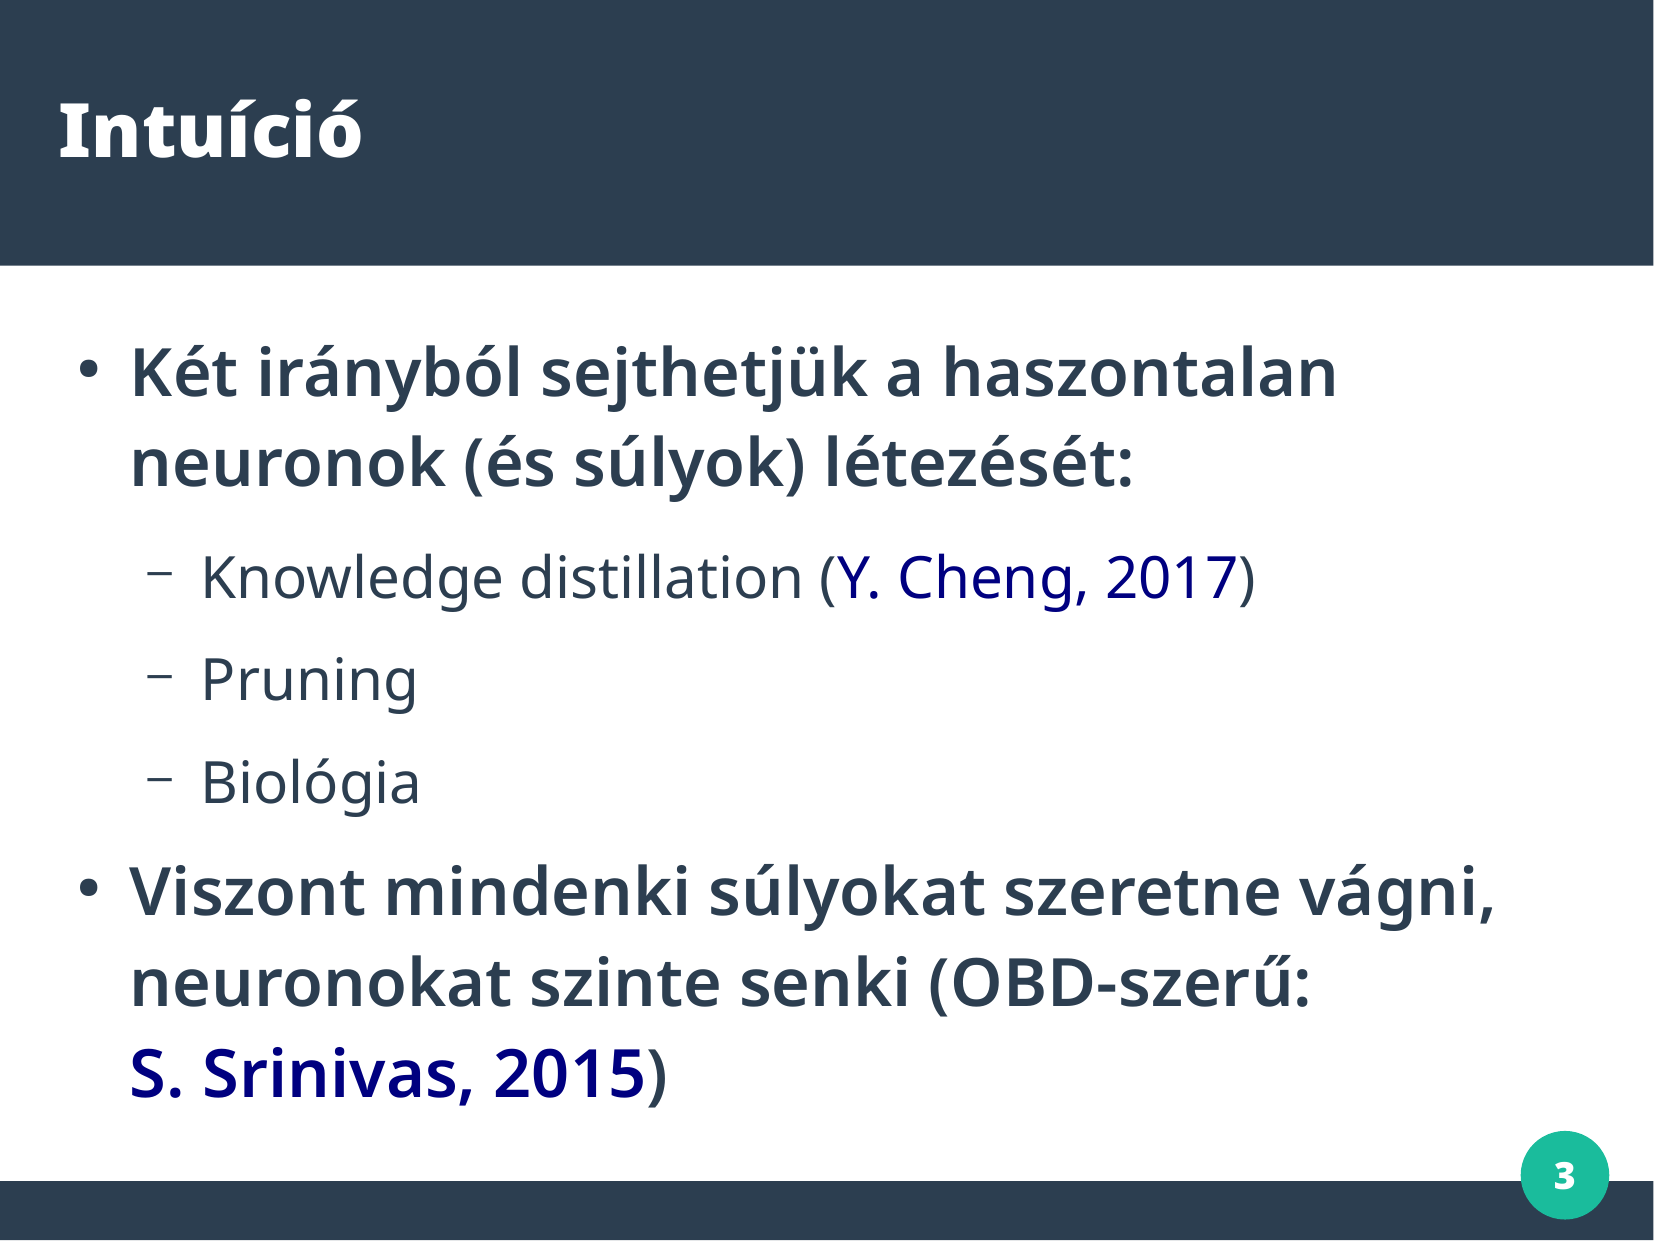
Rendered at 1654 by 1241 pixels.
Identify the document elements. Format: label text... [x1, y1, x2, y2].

list Két irányból sejthetjük a haszontalan neuronok (és súlyok) létezését: Knowledge distillation (Y. Cheng, 2017) Pruning Biológia Viszont mindenki súlyokat szeretne vágni, neuronokat szinte senki (OBD-szerű:S. Srinivas, 2015) [59, 324, 1595, 1152]
title Intuíció [59, 49, 1595, 207]
